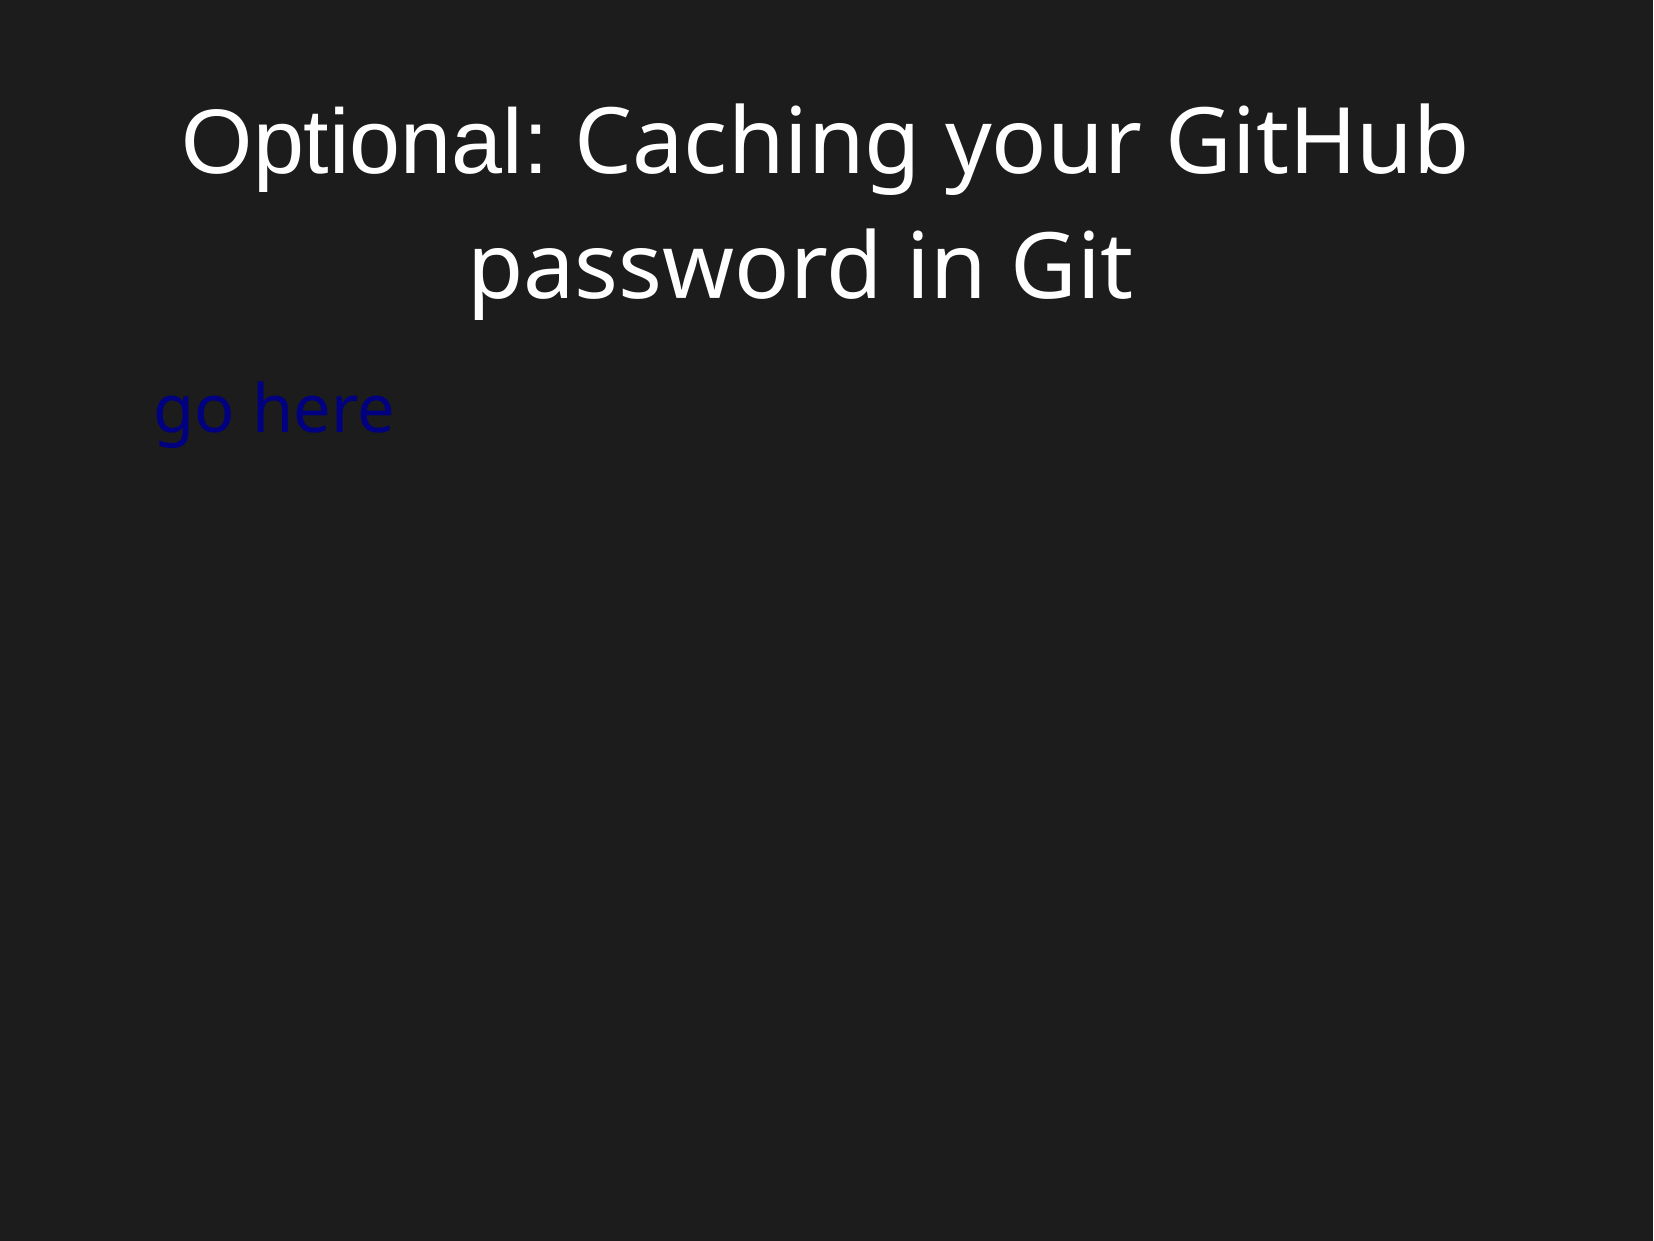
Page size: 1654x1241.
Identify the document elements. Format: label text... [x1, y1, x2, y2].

list go here [82, 361, 1571, 1081]
title Optional: Caching your GitHub password in Git [82, 54, 1571, 347]
